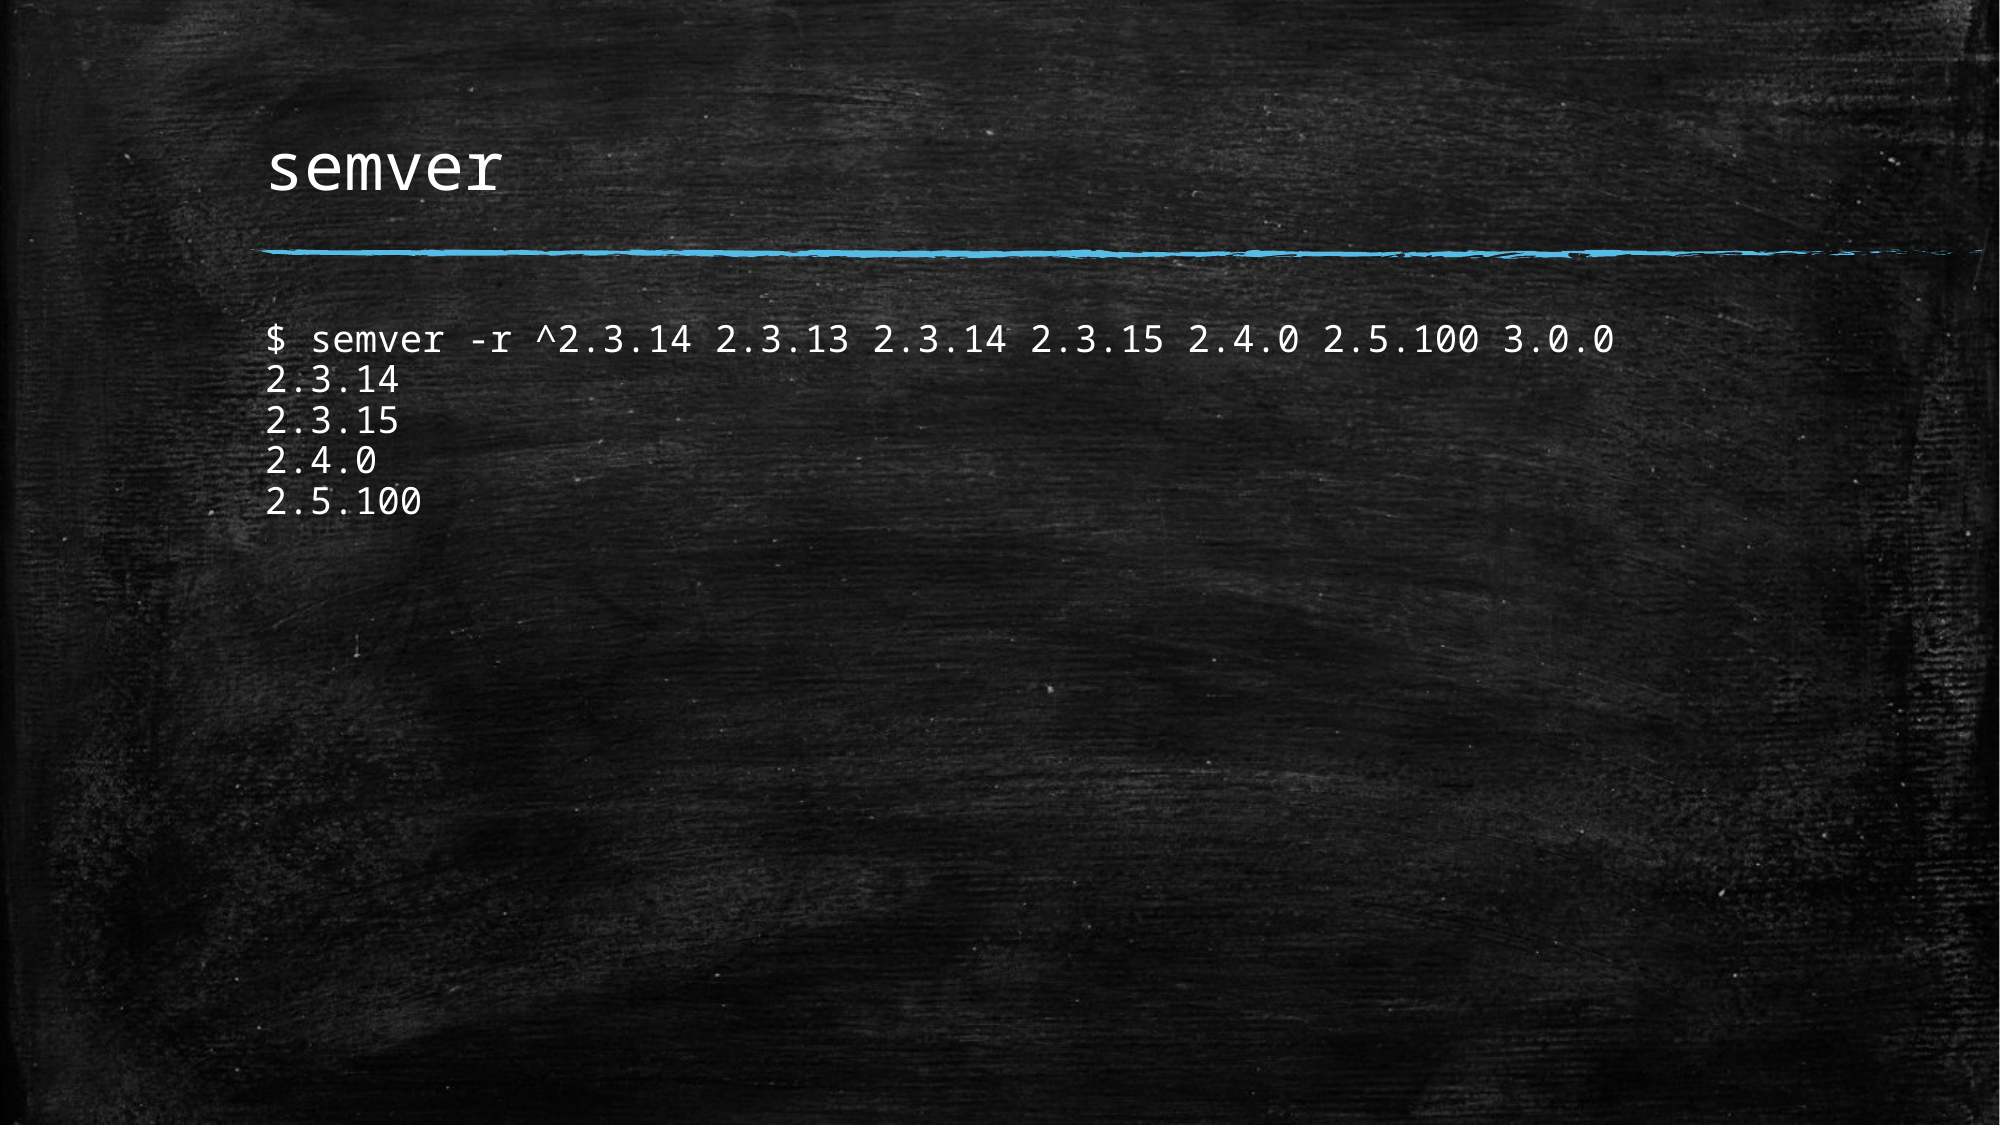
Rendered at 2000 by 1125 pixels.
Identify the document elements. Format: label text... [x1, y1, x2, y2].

picture [0, 0, 2000, 1125]
title semver [249, 45, 1750, 213]
list $ semver -r ^2.3.14 2.3.13 2.3.14 2.3.15 2.4.0 2.5.100 3.0.0 2.3.14 2.3.15 2.4.0 2.5.100 [249, 312, 1750, 1013]
